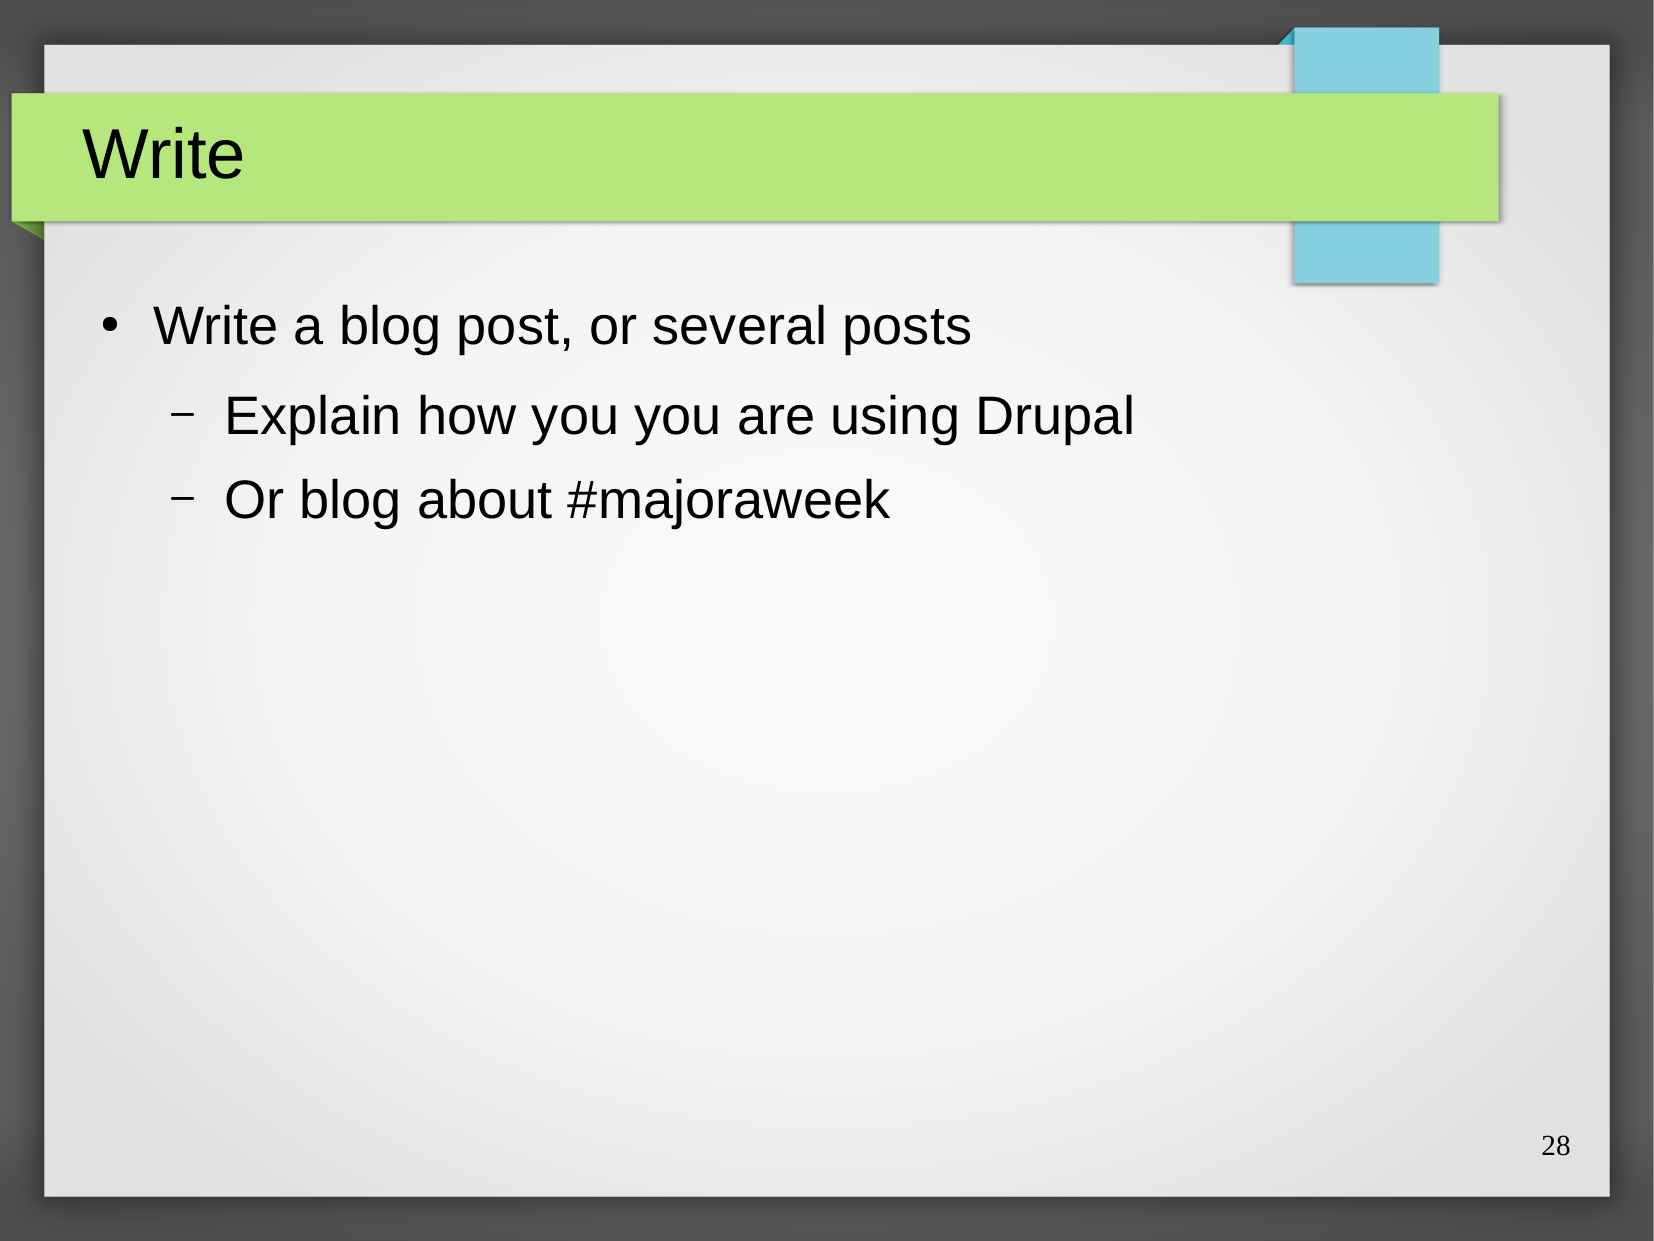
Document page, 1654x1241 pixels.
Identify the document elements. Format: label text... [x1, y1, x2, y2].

picture [0, 0, 1654, 1241]
list Write a blog post, or several posts Explain how you you are using Drupal Or blog about #majoraweek [82, 295, 1571, 1015]
title Write [82, 94, 1264, 213]
